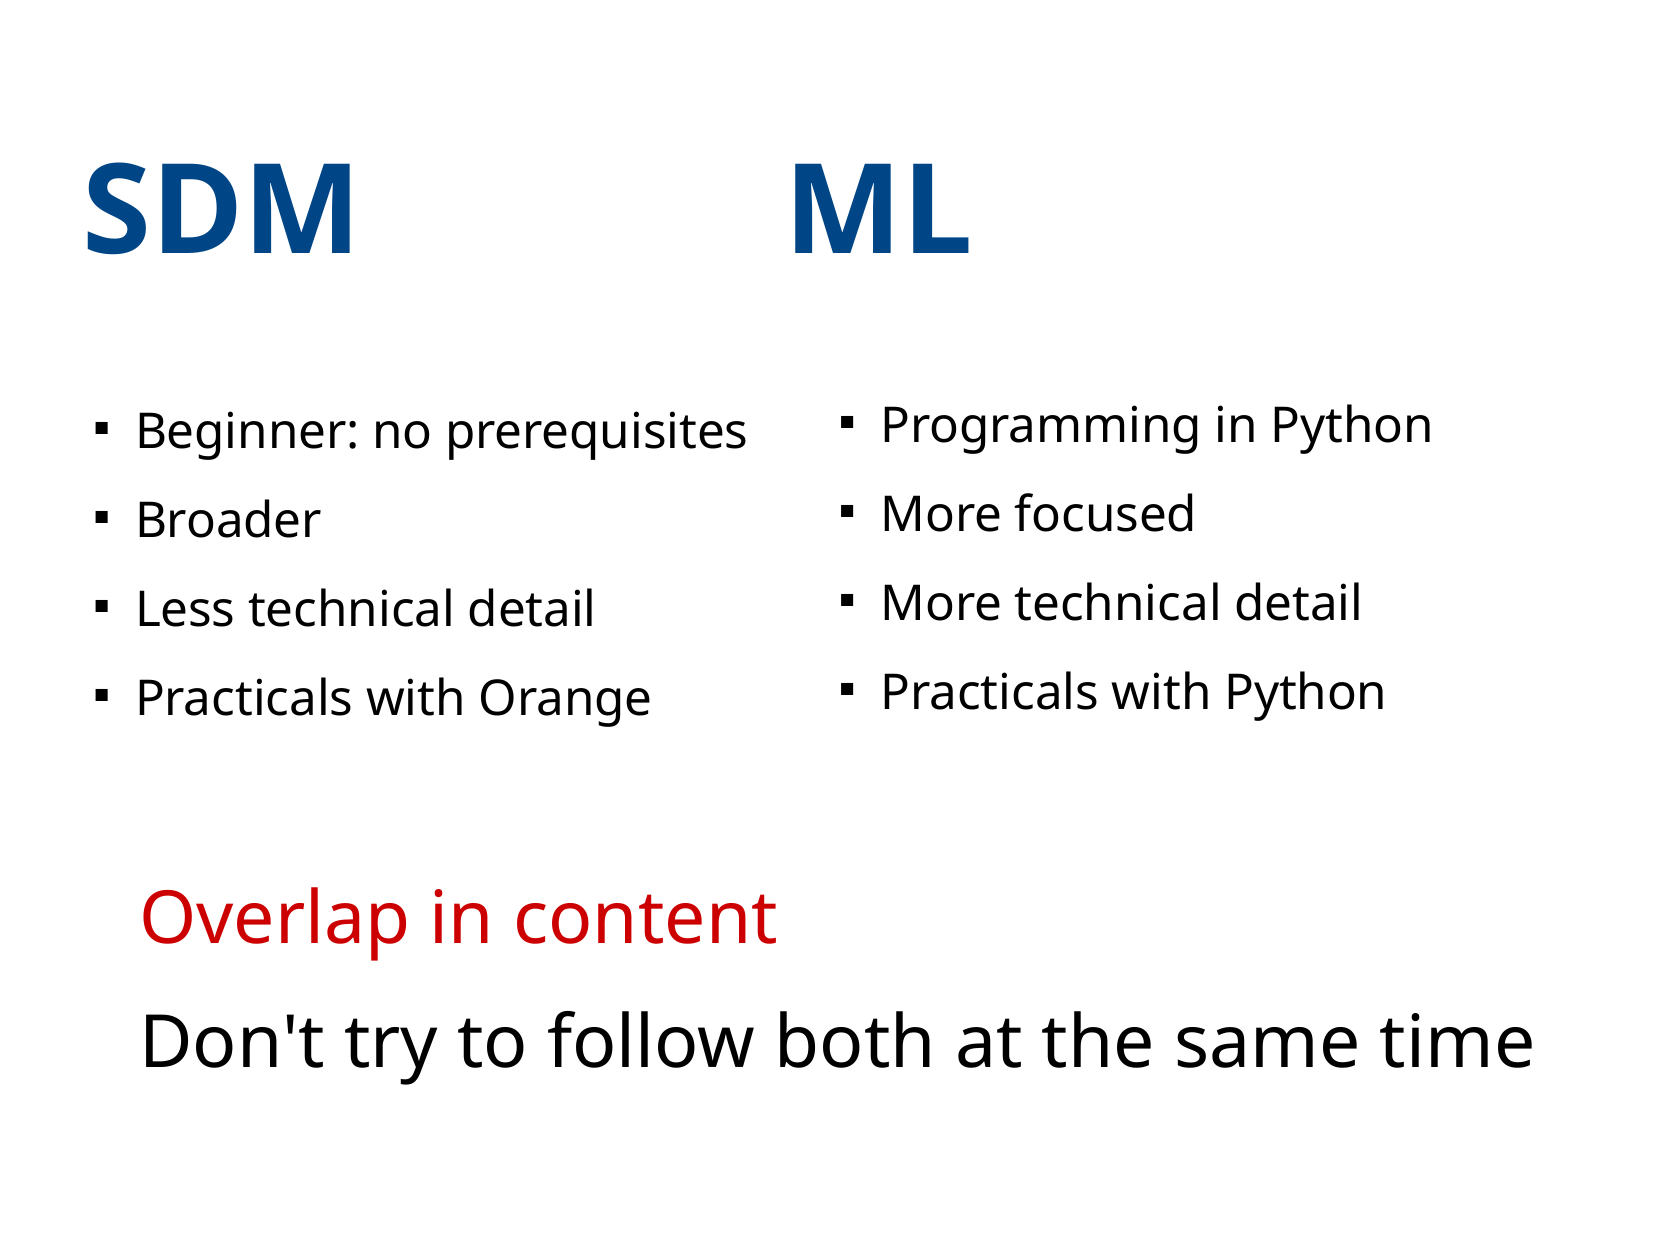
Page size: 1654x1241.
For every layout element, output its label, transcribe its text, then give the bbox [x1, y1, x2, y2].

list Programming in Python More focused More technical detail Practicals with Python [828, 389, 1539, 733]
list Beginner: no prerequisites Broader Less technical detail Practicals with Orange [82, 395, 793, 739]
list Overlap in content Don't try to follow both at the same time [82, 765, 1538, 1109]
title SDM ML [82, 49, 1571, 360]
